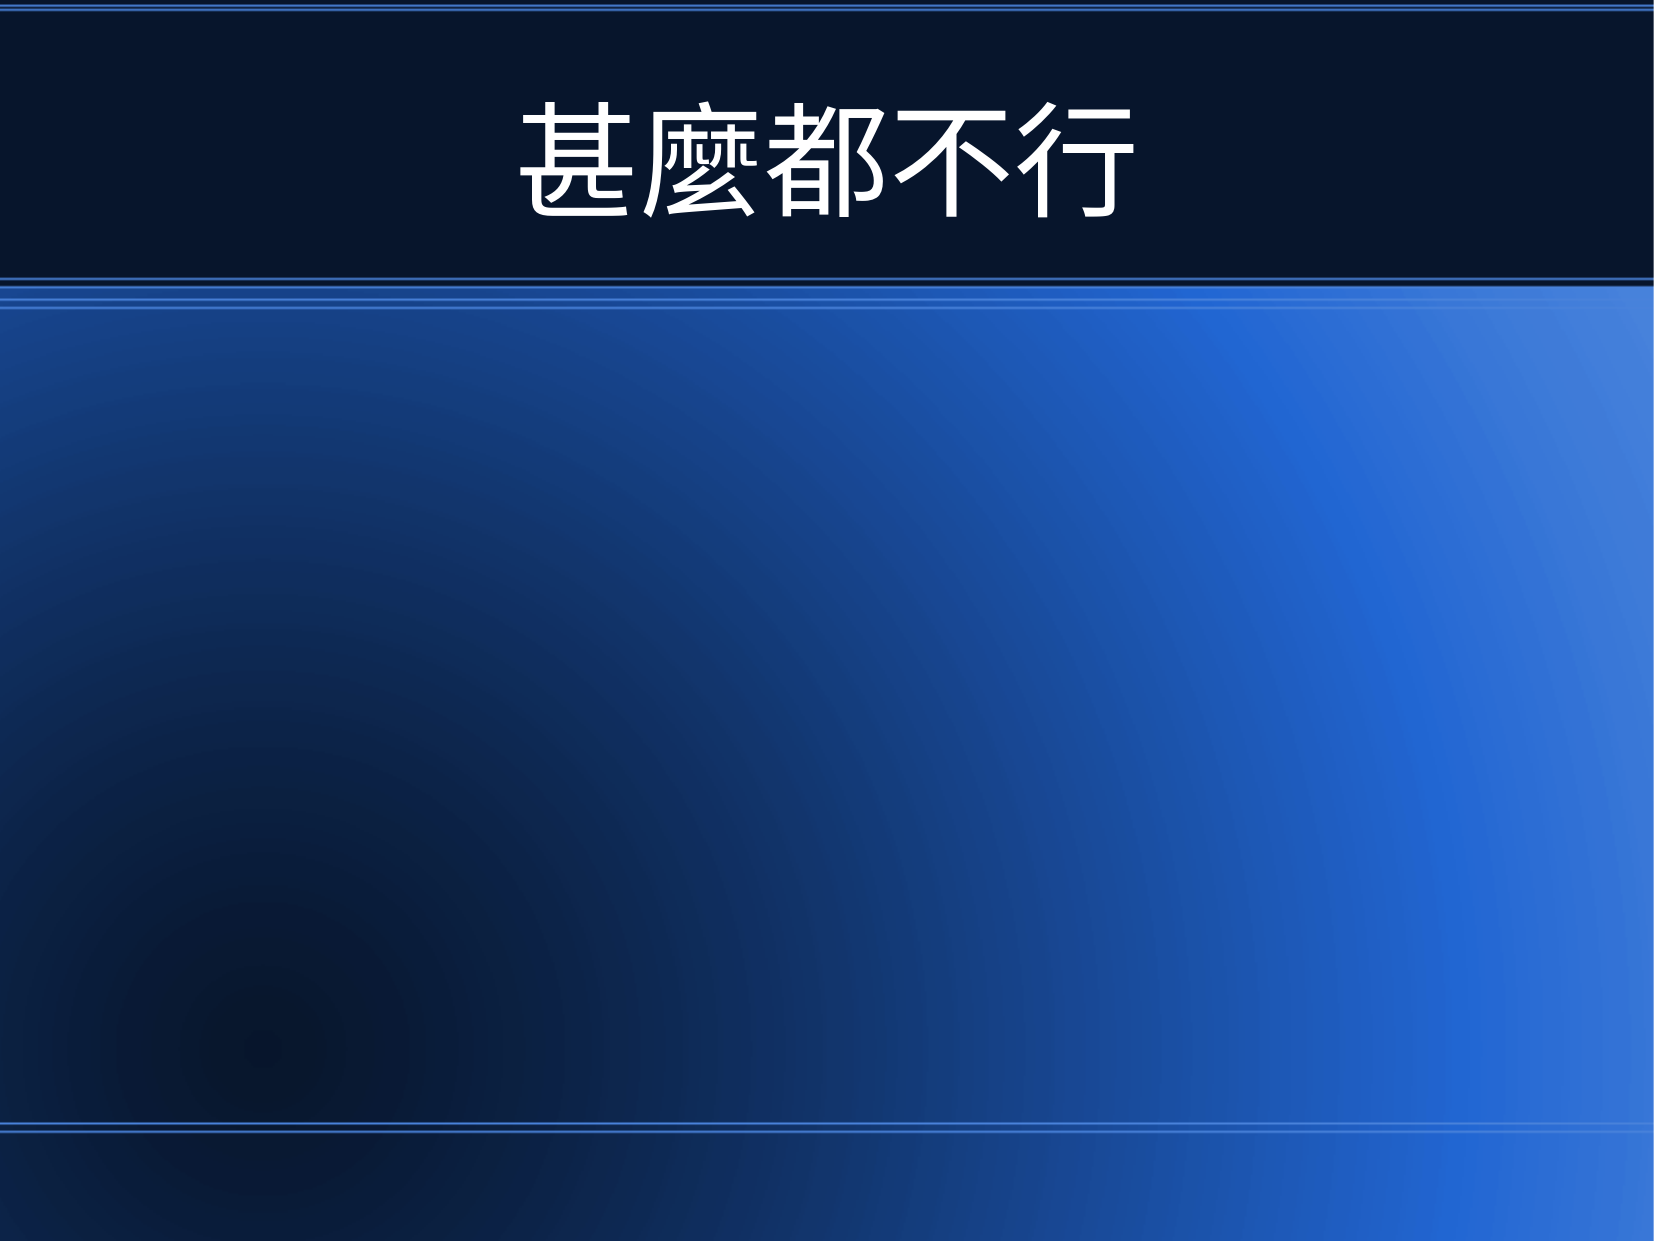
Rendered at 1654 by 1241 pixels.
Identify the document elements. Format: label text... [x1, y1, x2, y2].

picture [0, 0, 1654, 1241]
title 甚麼都不行 [82, 49, 1571, 257]
